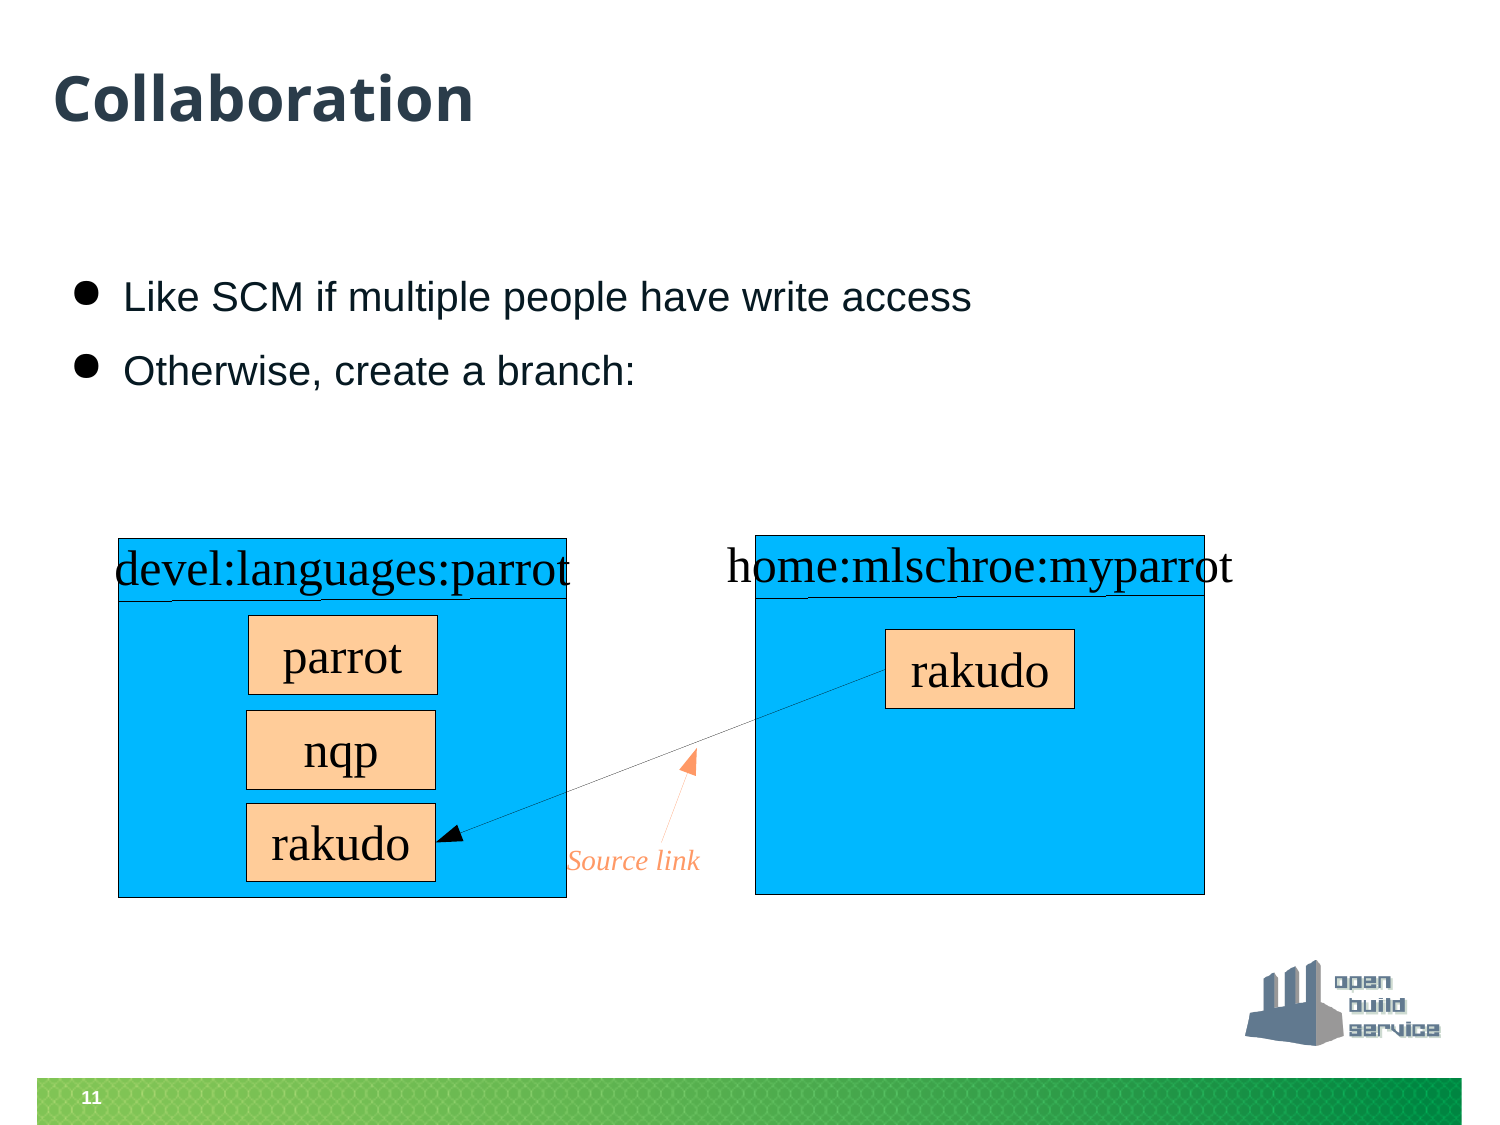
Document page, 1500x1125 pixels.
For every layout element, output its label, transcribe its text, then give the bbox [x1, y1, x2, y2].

list Like SCM if multiple people have write access Otherwise, create a branch: [37, 262, 1388, 1005]
title Collaboration [37, 51, 1388, 209]
text_box devel:languages:parrot [118, 538, 567, 898]
picture [1245, 960, 1441, 1046]
text_box Source link [566, 842, 701, 906]
text_box parrot [248, 615, 438, 695]
text_box nqp [246, 710, 436, 790]
text_box rakudo [246, 803, 436, 882]
text_box rakudo [885, 629, 1075, 709]
picture [37, 1078, 1462, 1125]
text_box home:mlschroe:myparrot [755, 535, 1205, 895]
